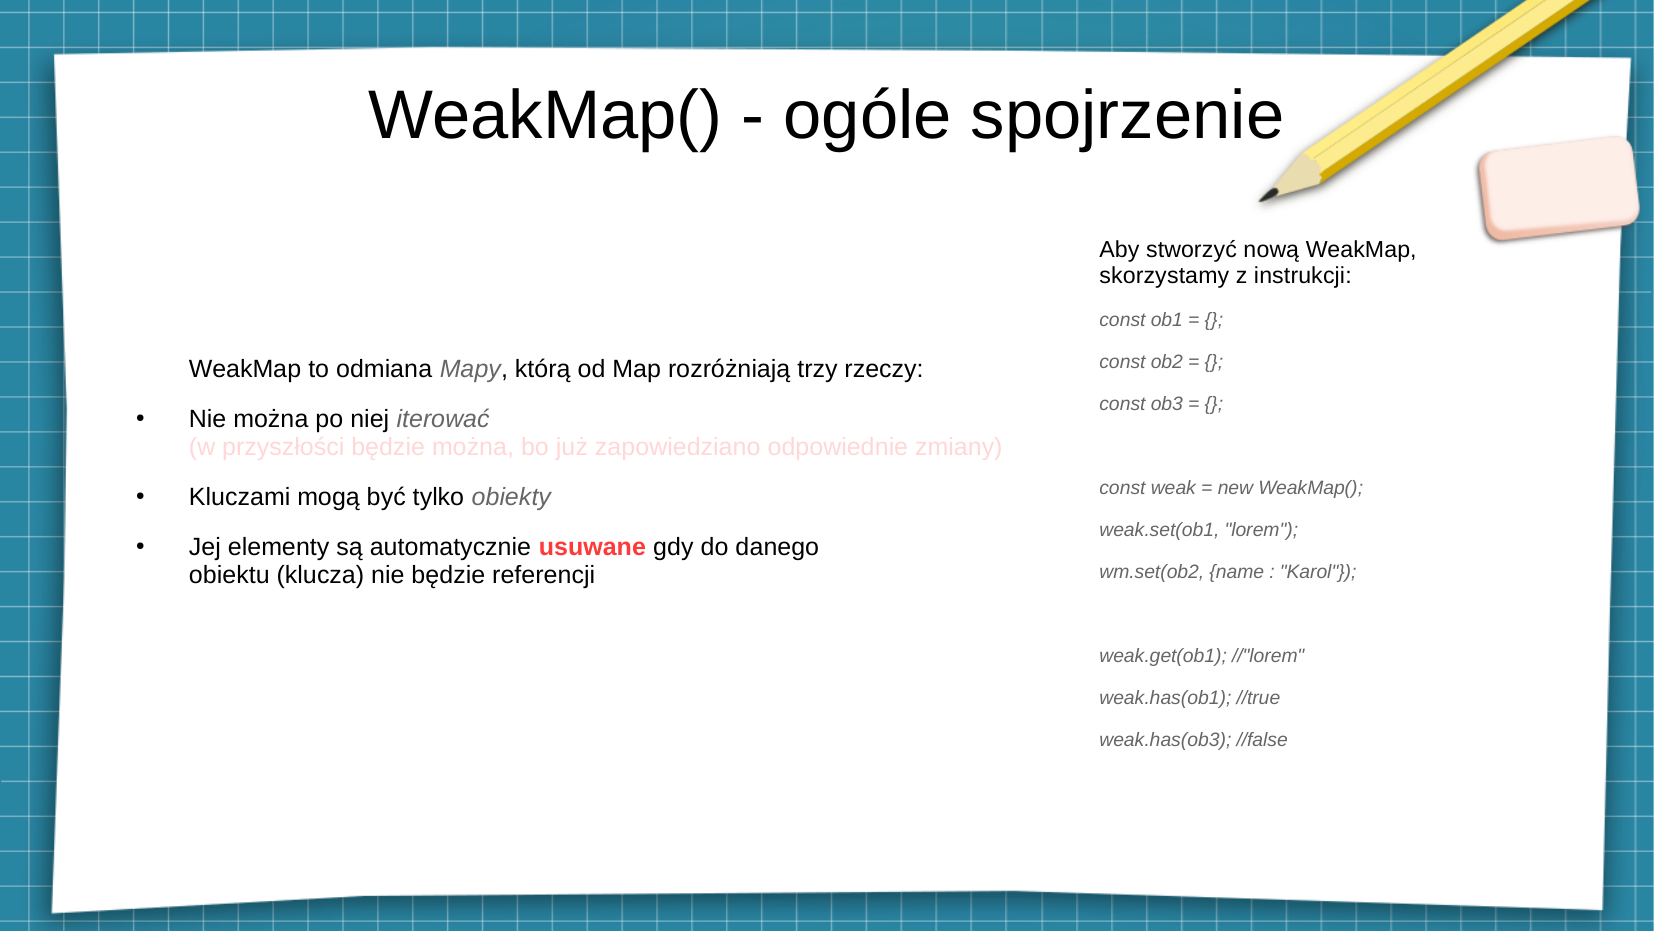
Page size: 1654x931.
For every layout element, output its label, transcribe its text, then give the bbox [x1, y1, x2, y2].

title WeakMap() - ogóle spojrzenie [82, 37, 1571, 193]
list WeakMap to odmiana Mapy, którą od Map rozróżniają trzy rzeczy: Nie można po niej iterować (w przyszłości będzie można, bo już zapowiedziano odpowiednie zmiany) Kluczami mogą być tylko obiekty Jej elementy są automatycznie usuwane gdy do danego obiektu (klucza) nie będzie referencji [118, 354, 1033, 621]
picture [0, 0, 1654, 931]
list Aby stworzyć nową WeakMap, skorzystamy z instrukcji: const ob1 = {}; const ob2 = {}; const ob3 = {}; const weak = new WeakMap(); weak.set(ob1, "lorem"); wm.set(ob2, {name : "Karol"}); weak.get(ob1); //"lorem" weak.has(ob1); //true weak.has(ob3); //false [1033, 236, 1418, 776]
